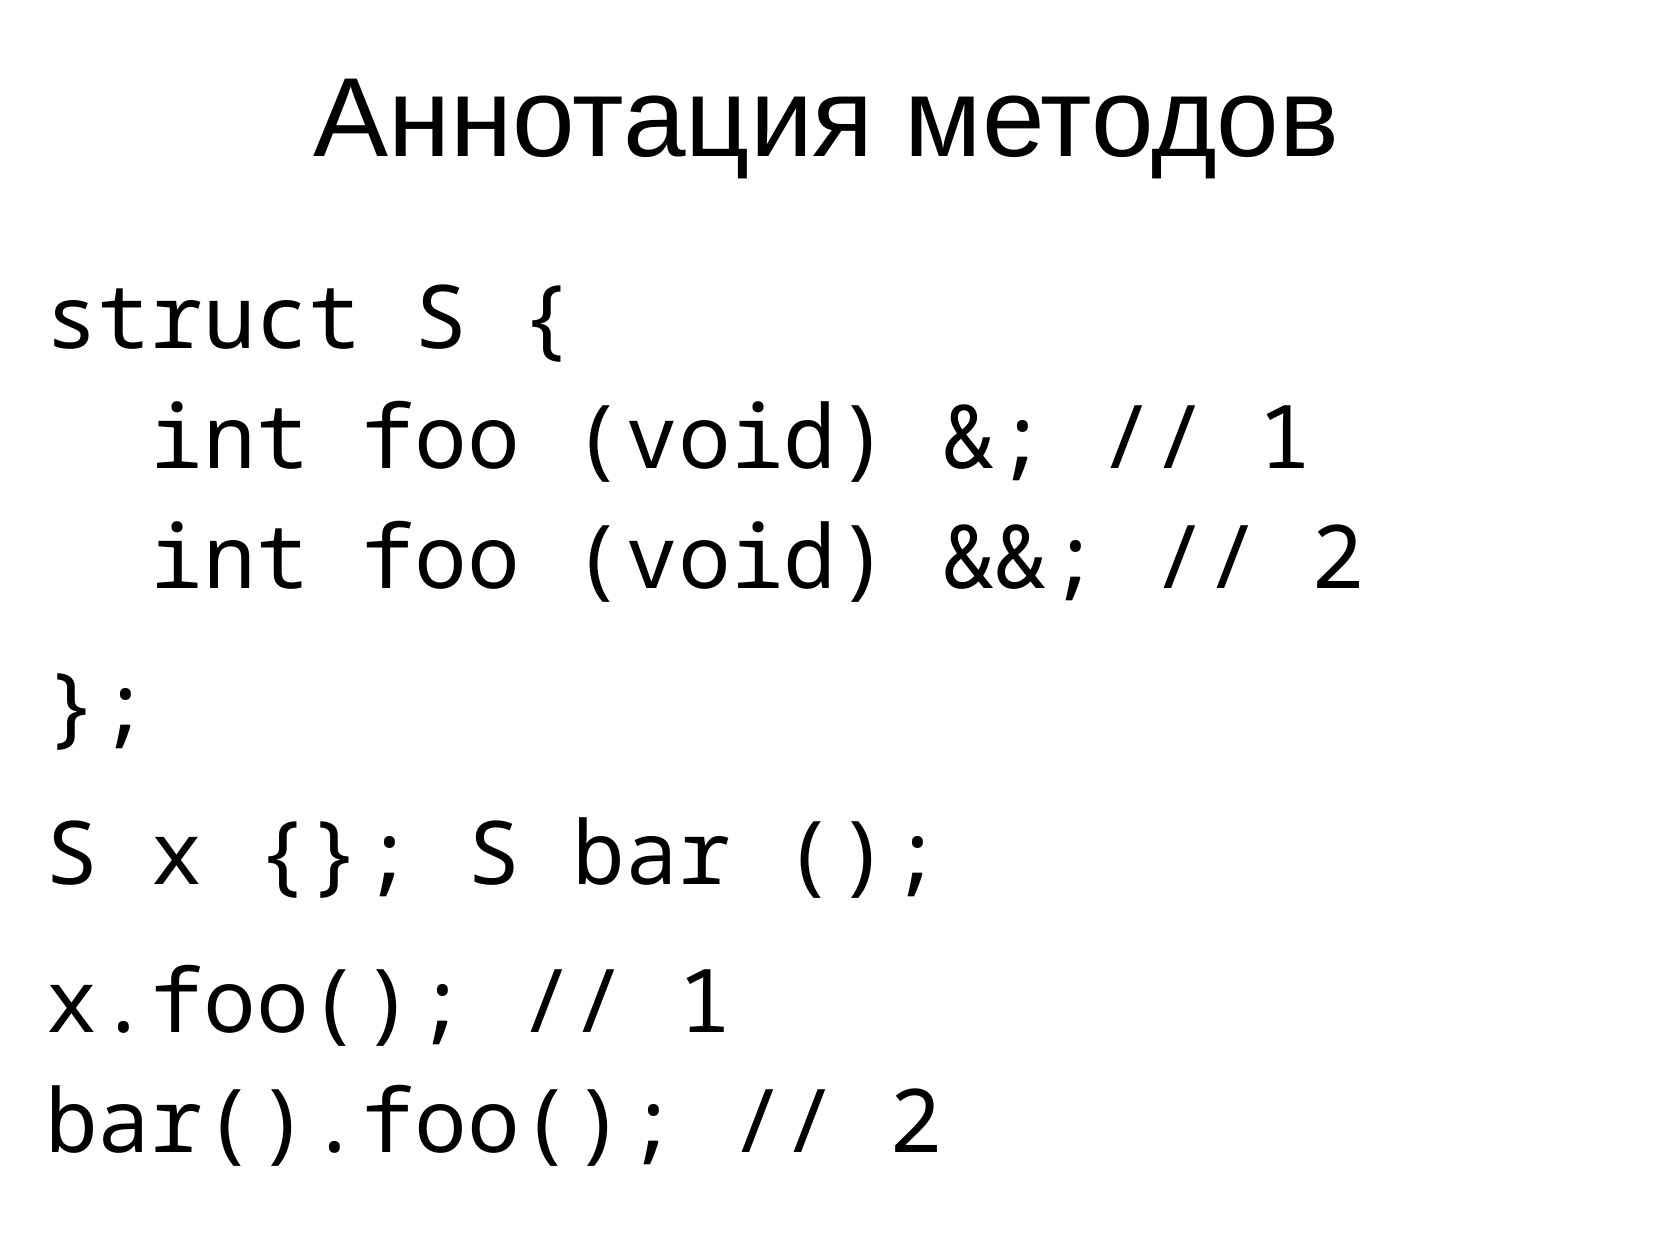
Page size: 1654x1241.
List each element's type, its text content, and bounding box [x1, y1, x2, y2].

title Аннотация методов [82, 13, 1571, 222]
list struct S { int foo (void) &; // 1 int foo (void) &&; // 2 }; S x {}; S bar (); x.foo(); // 1 bar().foo(); // 2 [45, 255, 1583, 1186]
